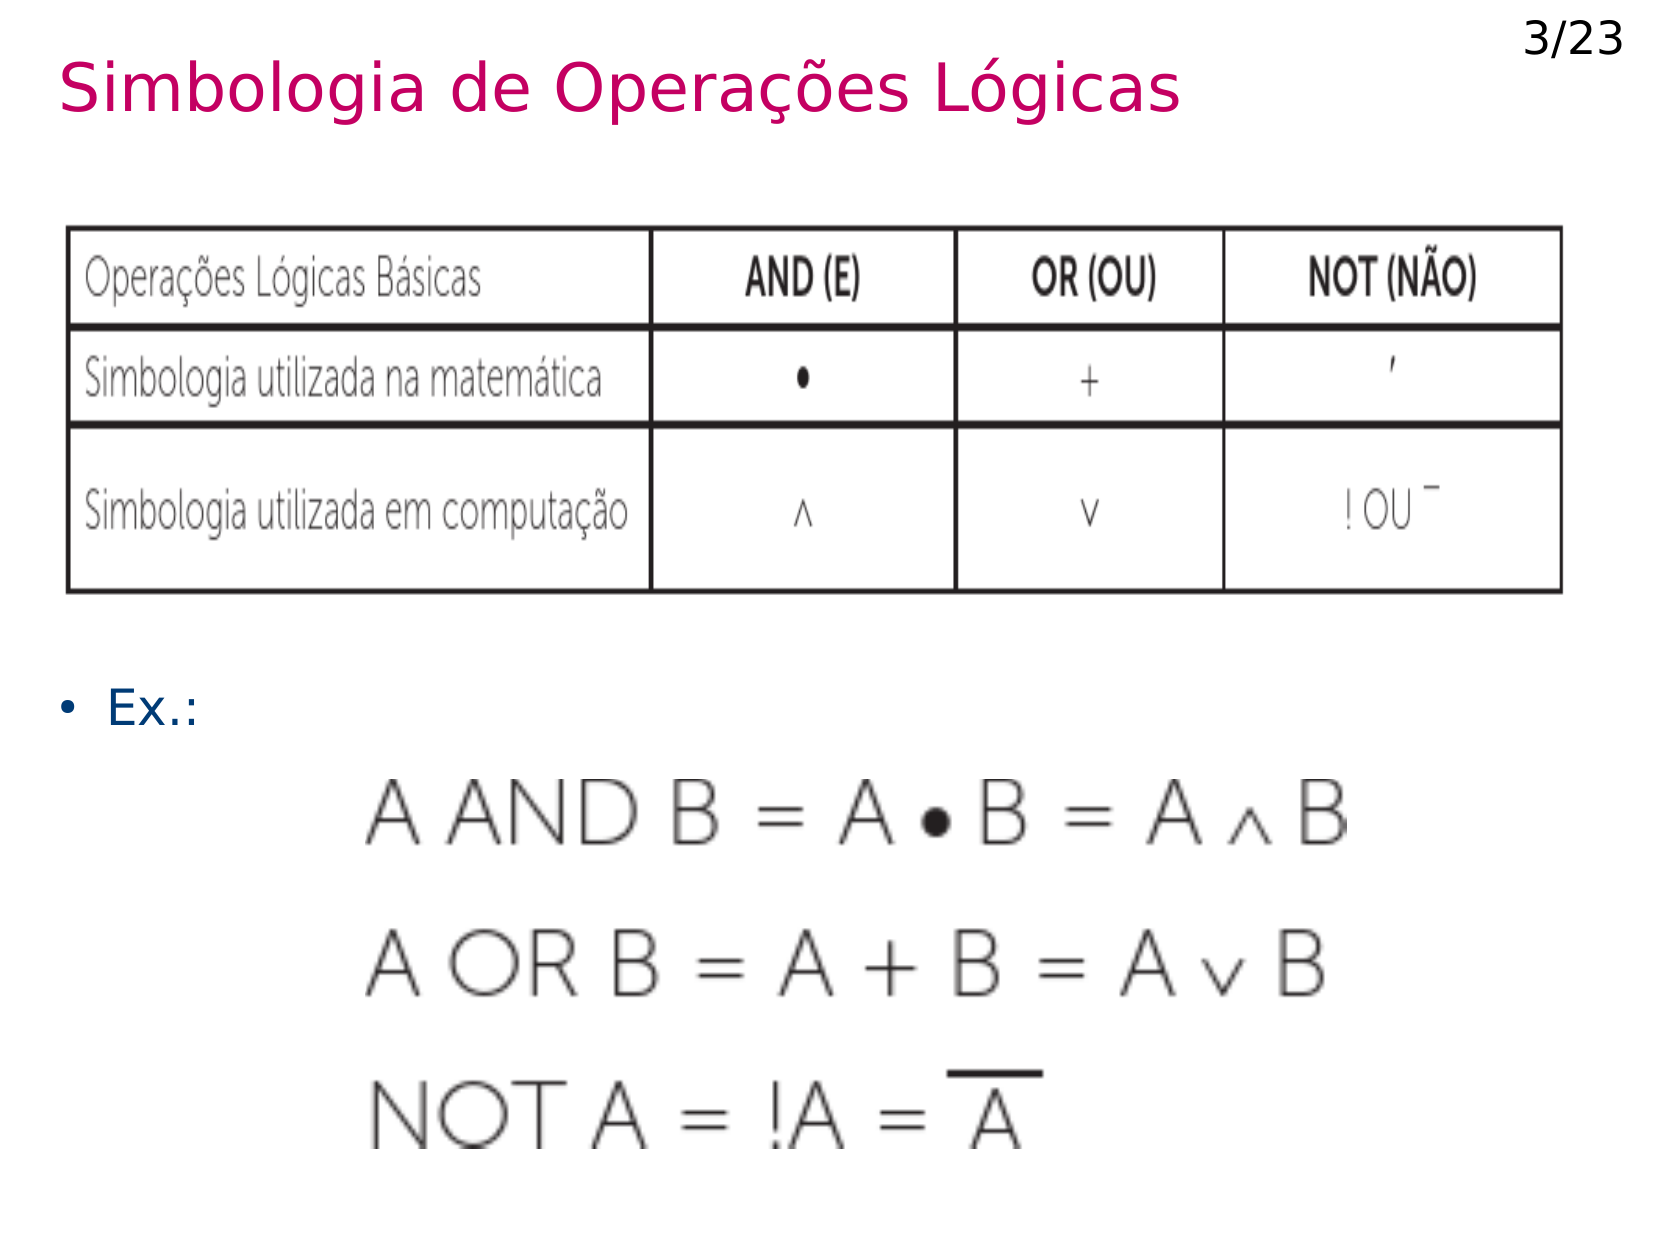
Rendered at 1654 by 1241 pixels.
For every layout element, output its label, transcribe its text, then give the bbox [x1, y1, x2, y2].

title Simbologia de Operações Lógicas [59, 29, 1625, 148]
picture [365, 779, 1347, 1149]
picture [63, 221, 1571, 603]
list Ex.: [59, 649, 1625, 1211]
